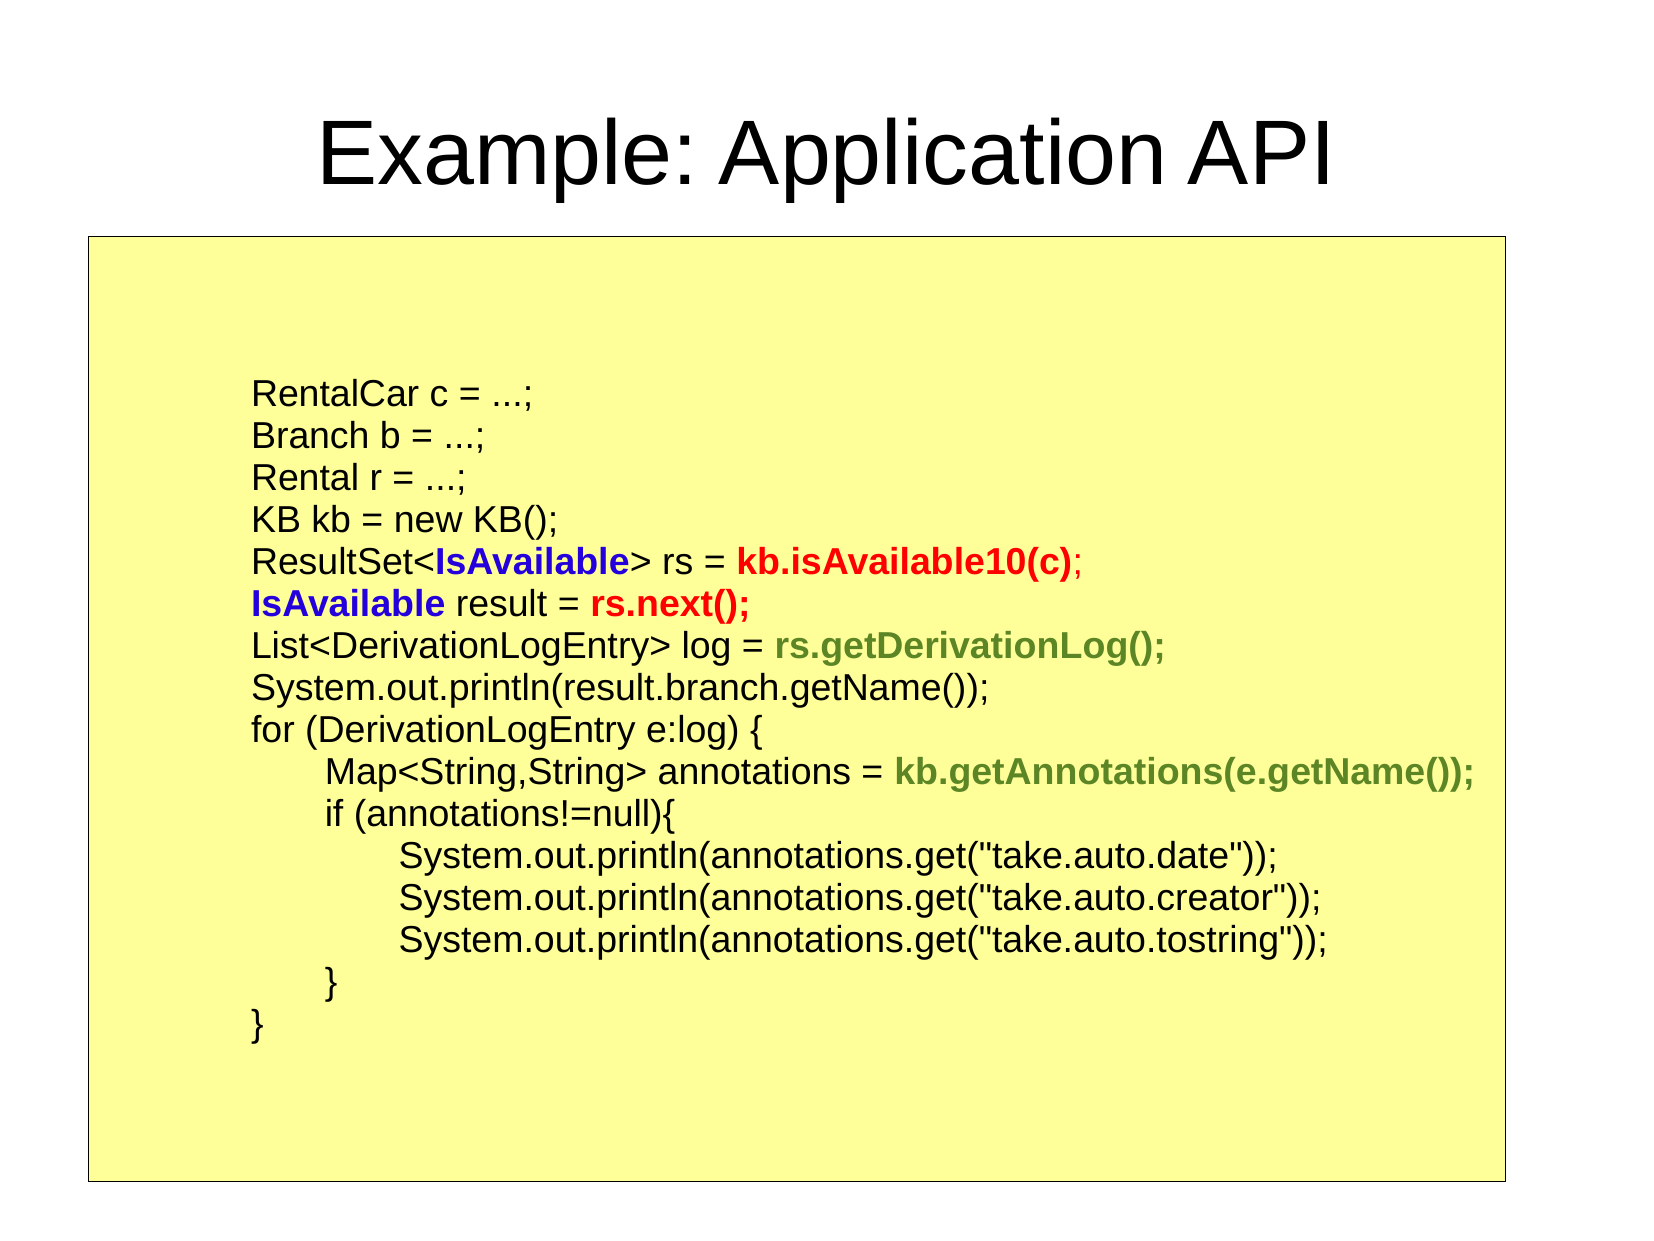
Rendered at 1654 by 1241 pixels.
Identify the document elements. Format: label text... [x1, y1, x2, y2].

title Example: Application API [82, 56, 1571, 250]
text_box RentalCar c = ...; Branch b = ...; Rental r = ...; KB kb = new KB(); ResultSet<IsAvailable> rs = kb.isAvailable10(c); IsAvailable result = rs.next(); List<DerivationLogEntry> log = rs.getDerivationLog(); System.out.println(result.branch.getName()); for (DerivationLogEntry e:log) { Map<String,String> annotations = kb.getAnnotations(e.getName()); if (annotations!=null){ System.out.println(annotations.get("take.auto.date")); System.out.println(annotations.get("take.auto.creator")); System.out.println(annotations.get("take.auto.tostring")); } } [88, 236, 1506, 1182]
